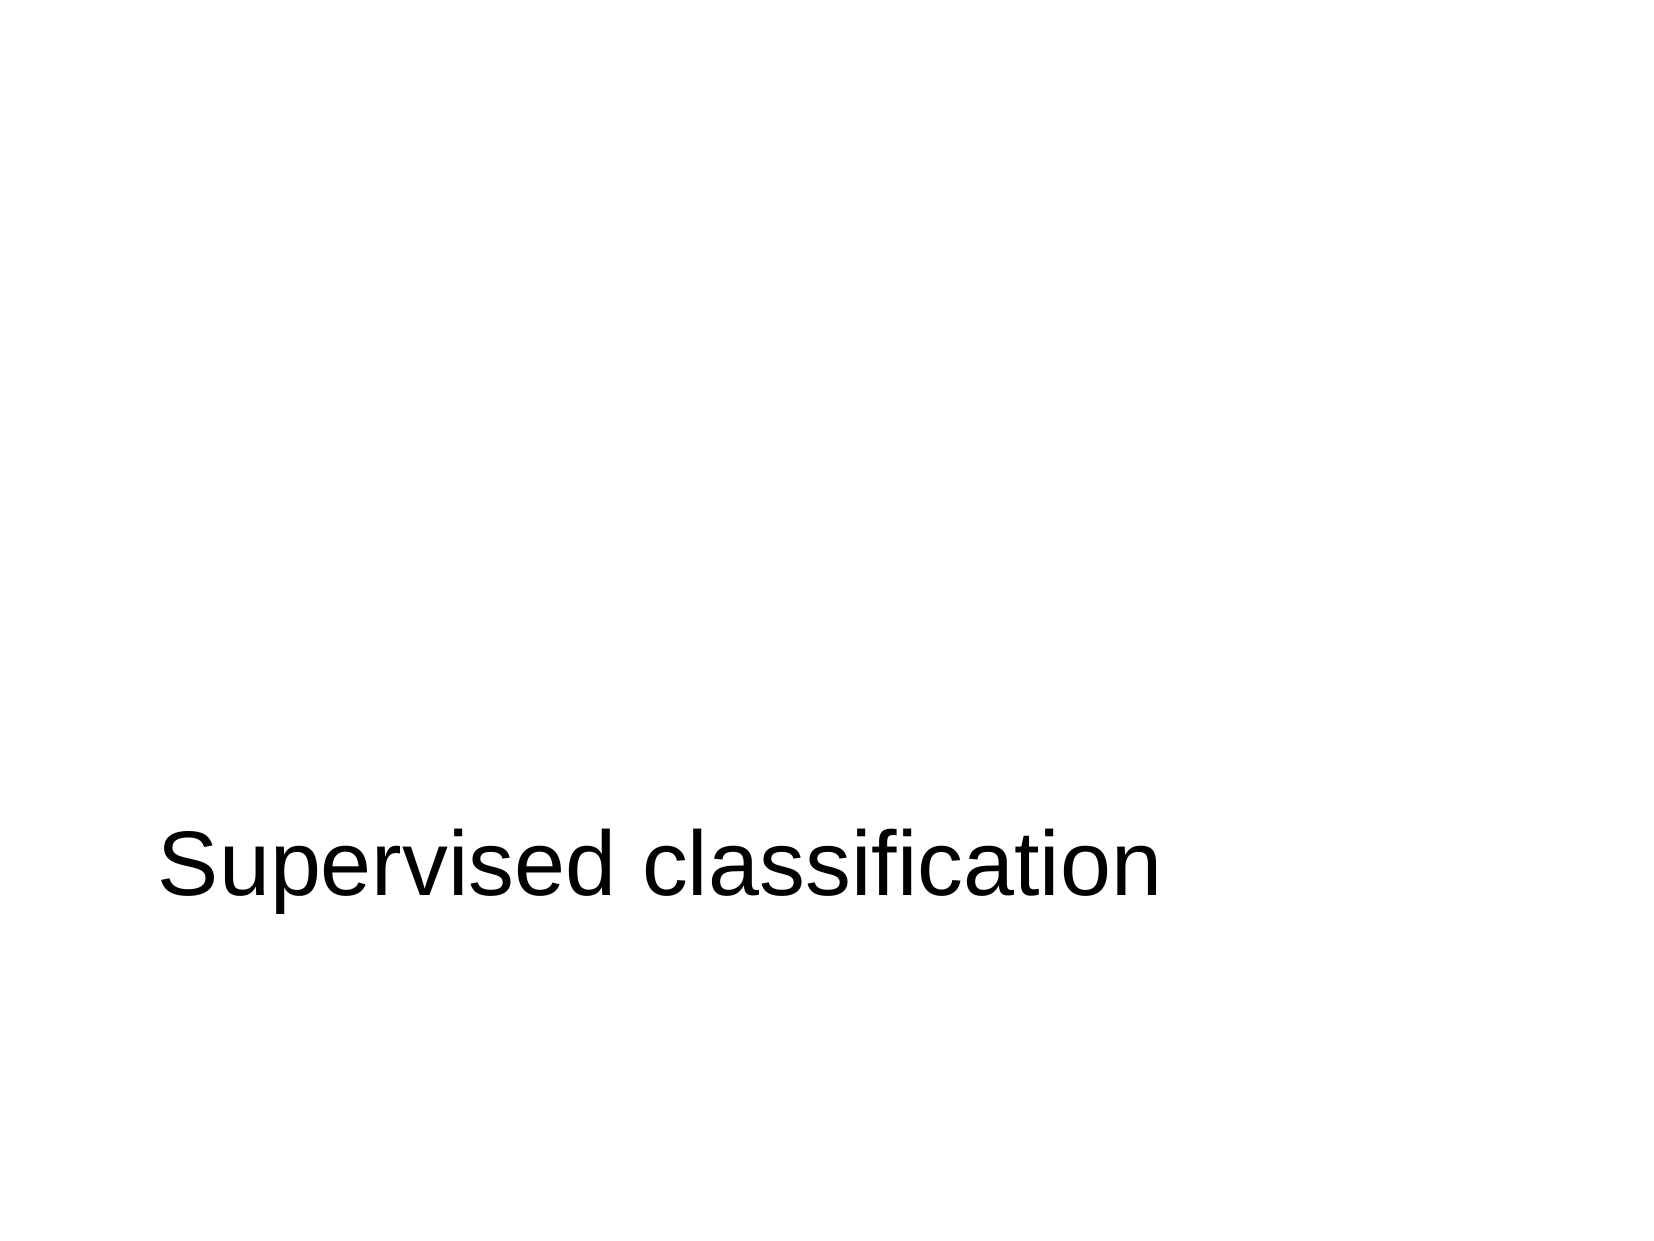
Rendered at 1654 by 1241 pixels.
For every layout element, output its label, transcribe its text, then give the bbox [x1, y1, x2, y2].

title Supervised classification [0, 767, 1405, 960]
